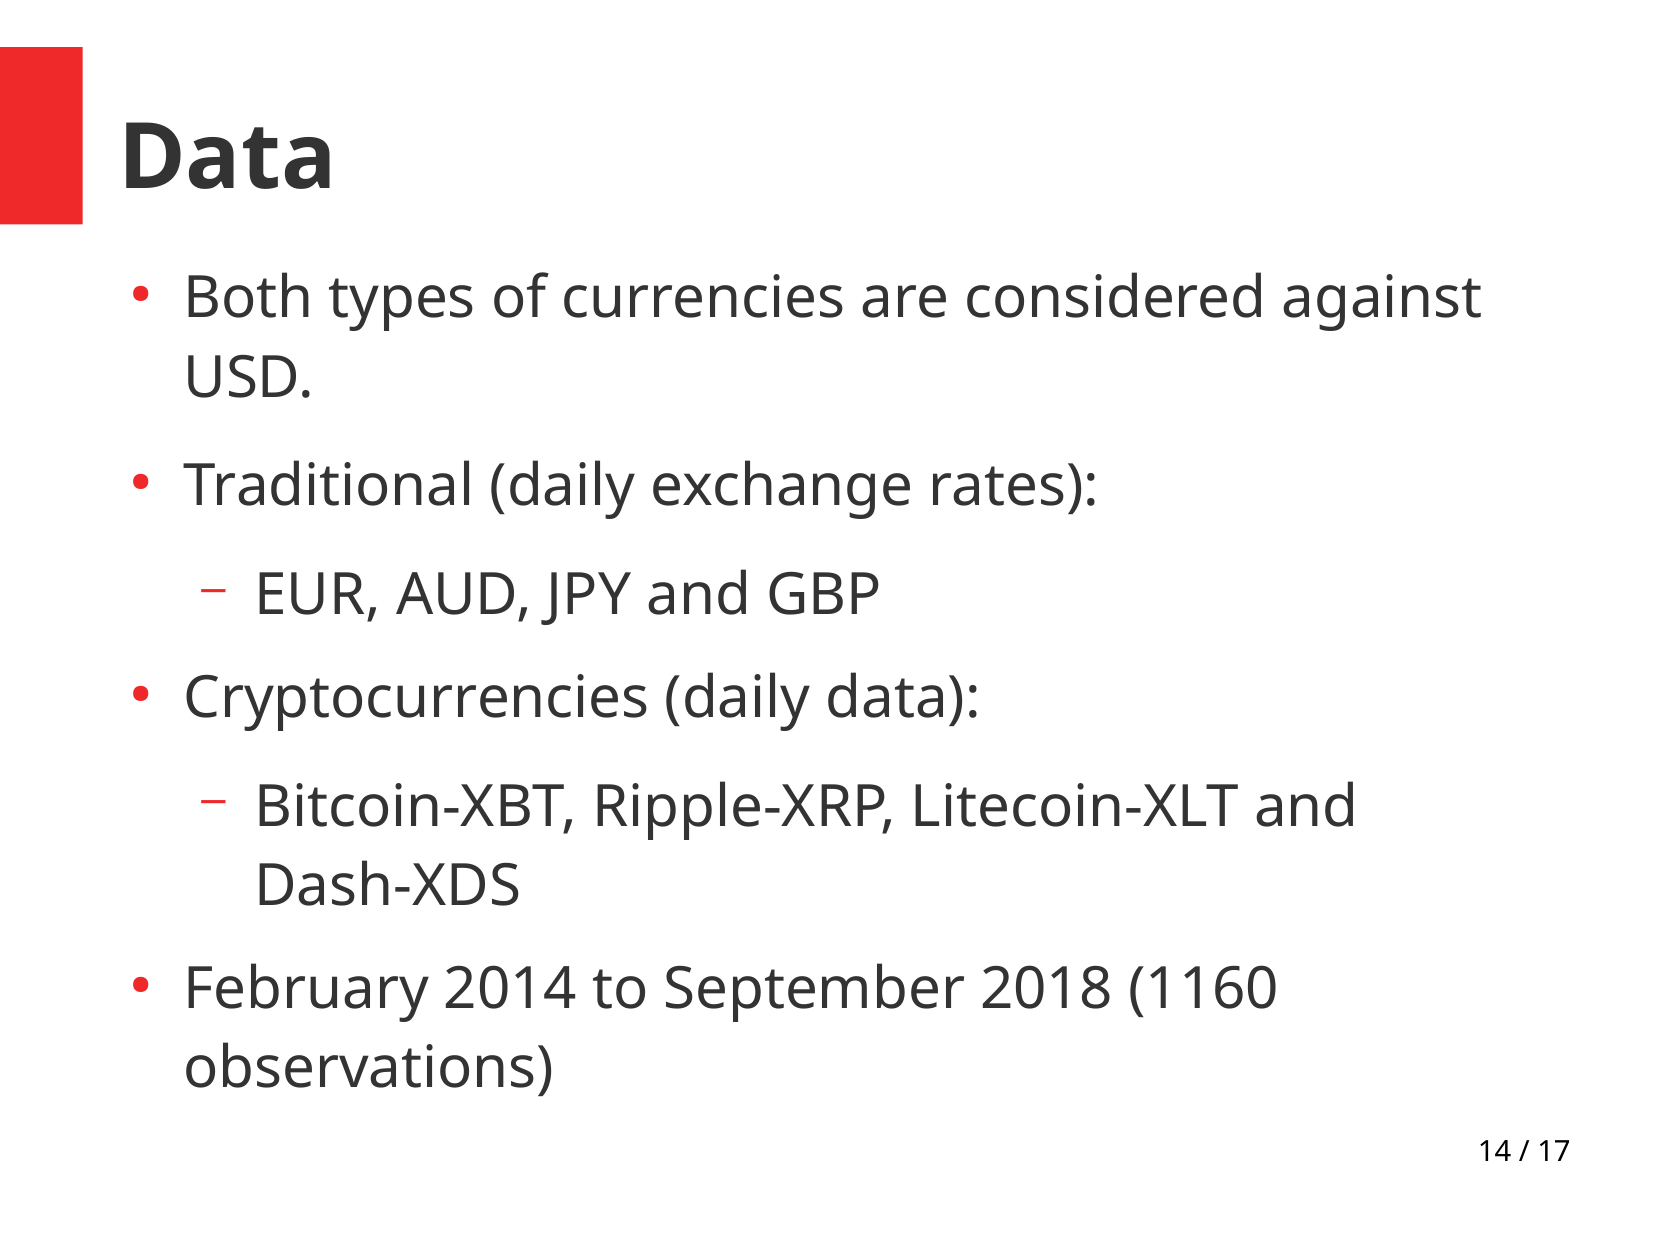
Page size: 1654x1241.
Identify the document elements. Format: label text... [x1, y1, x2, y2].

list Both types of currencies are considered against USD. Traditional (daily exchange rates): EUR, AUD, JPY and GBP Cryptocurrencies (daily data): Bitcoin-XBT, Ripple-XRP, Litecoin-XLT and Dash-XDS February 2014 to September 2018 (1160 observations) [112, 255, 1531, 976]
title Data [118, 49, 1571, 257]
